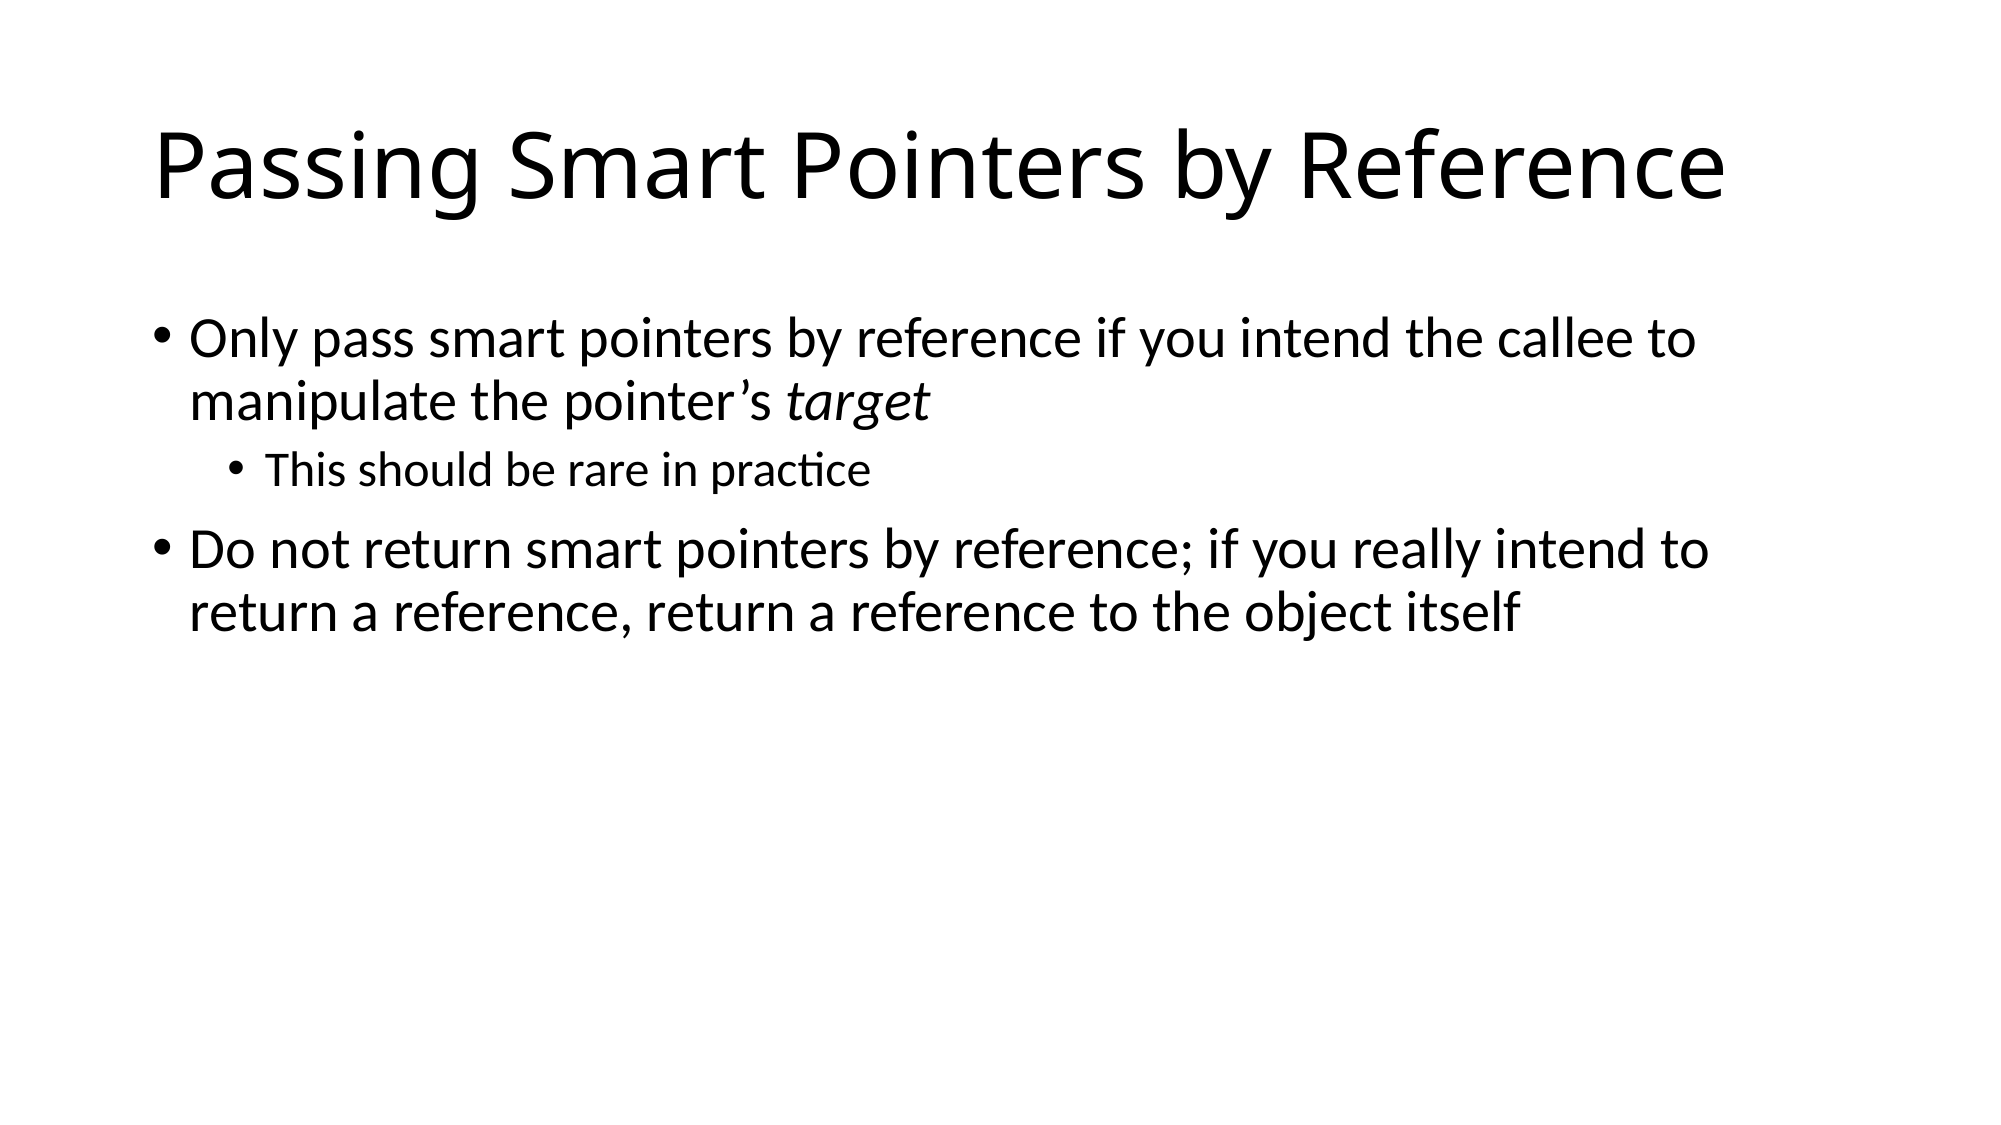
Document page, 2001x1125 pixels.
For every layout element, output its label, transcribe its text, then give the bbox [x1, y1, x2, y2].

title Passing Smart Pointers by Reference [137, 59, 1863, 278]
list Only pass smart pointers by reference if you intend the callee to manipulate the pointer’s target This should be rare in practice Do not return smart pointers by reference; if you really intend to return a reference, return a reference to the object itself [137, 299, 1863, 1014]
